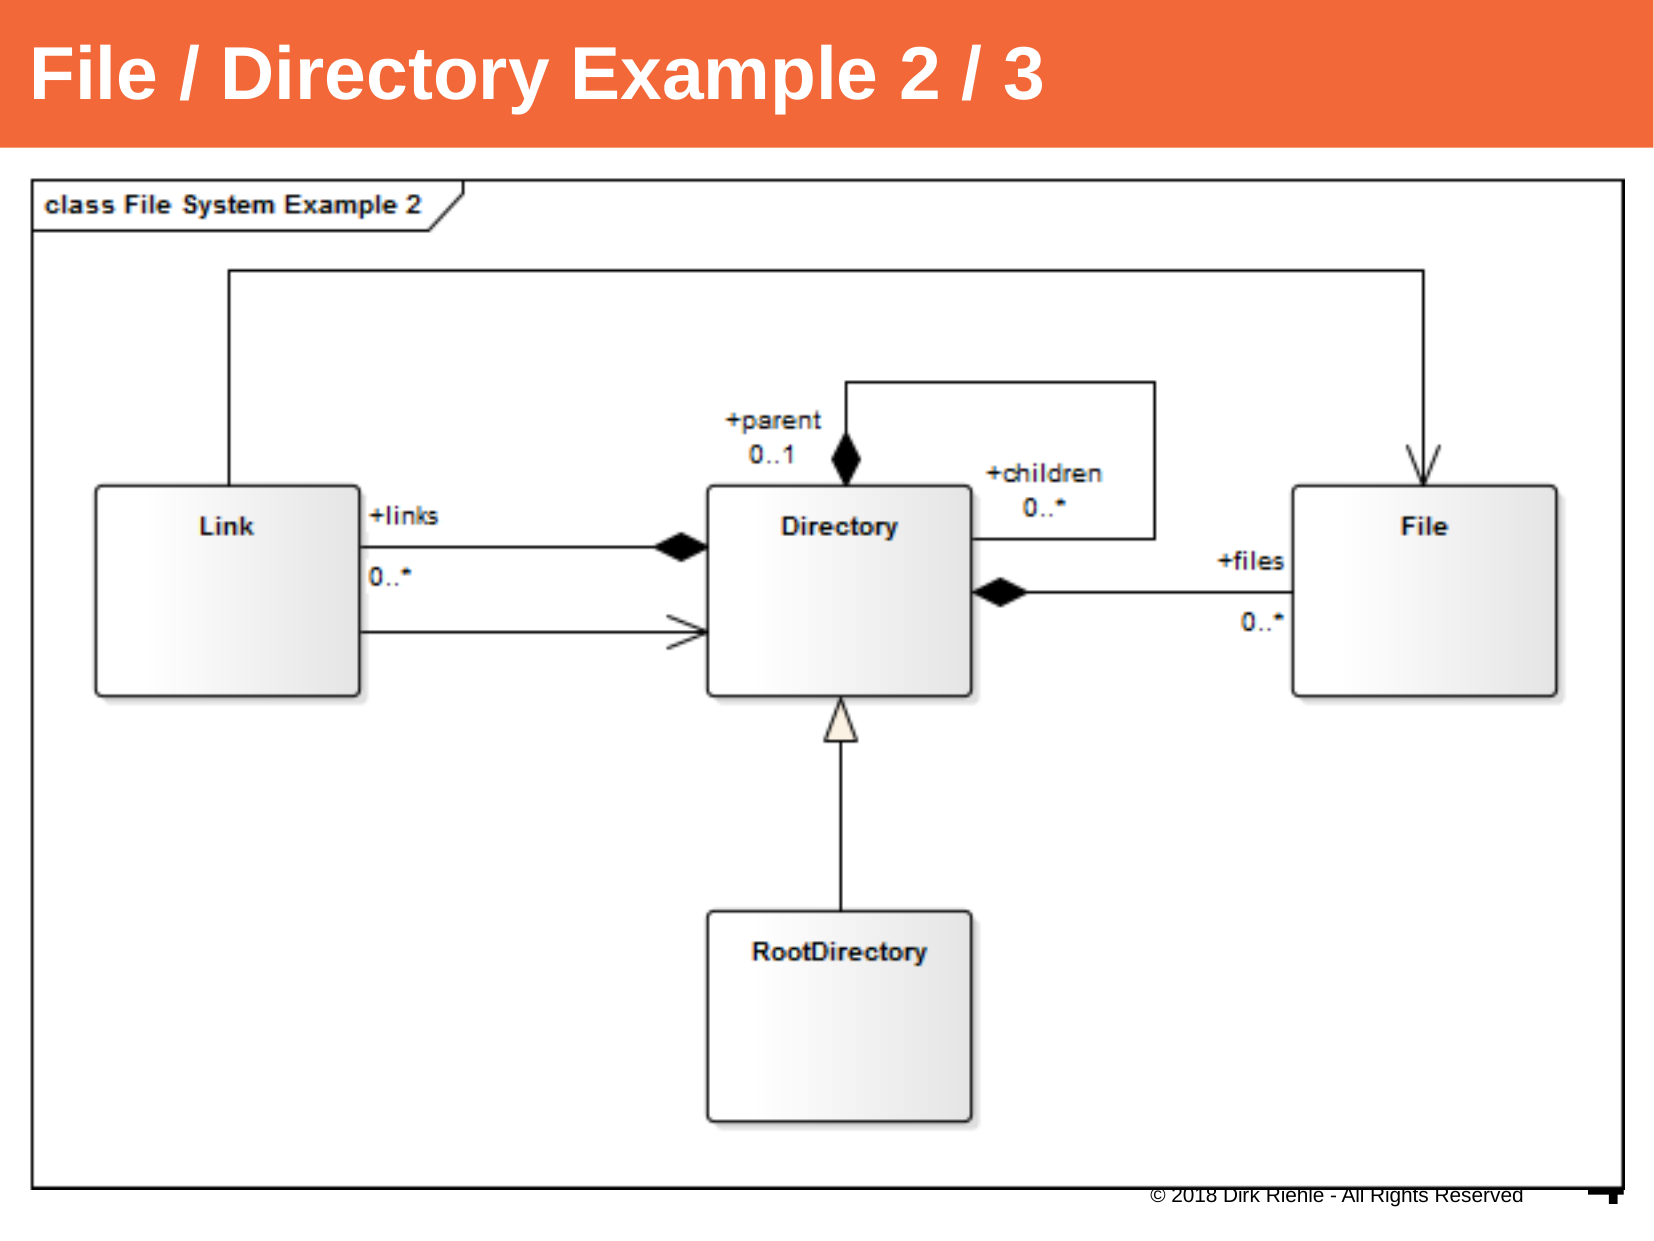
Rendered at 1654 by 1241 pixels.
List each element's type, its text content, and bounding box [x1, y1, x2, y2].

picture [29, 177, 1625, 1190]
title File / Directory Example 2 / 3 [0, 0, 1654, 148]
